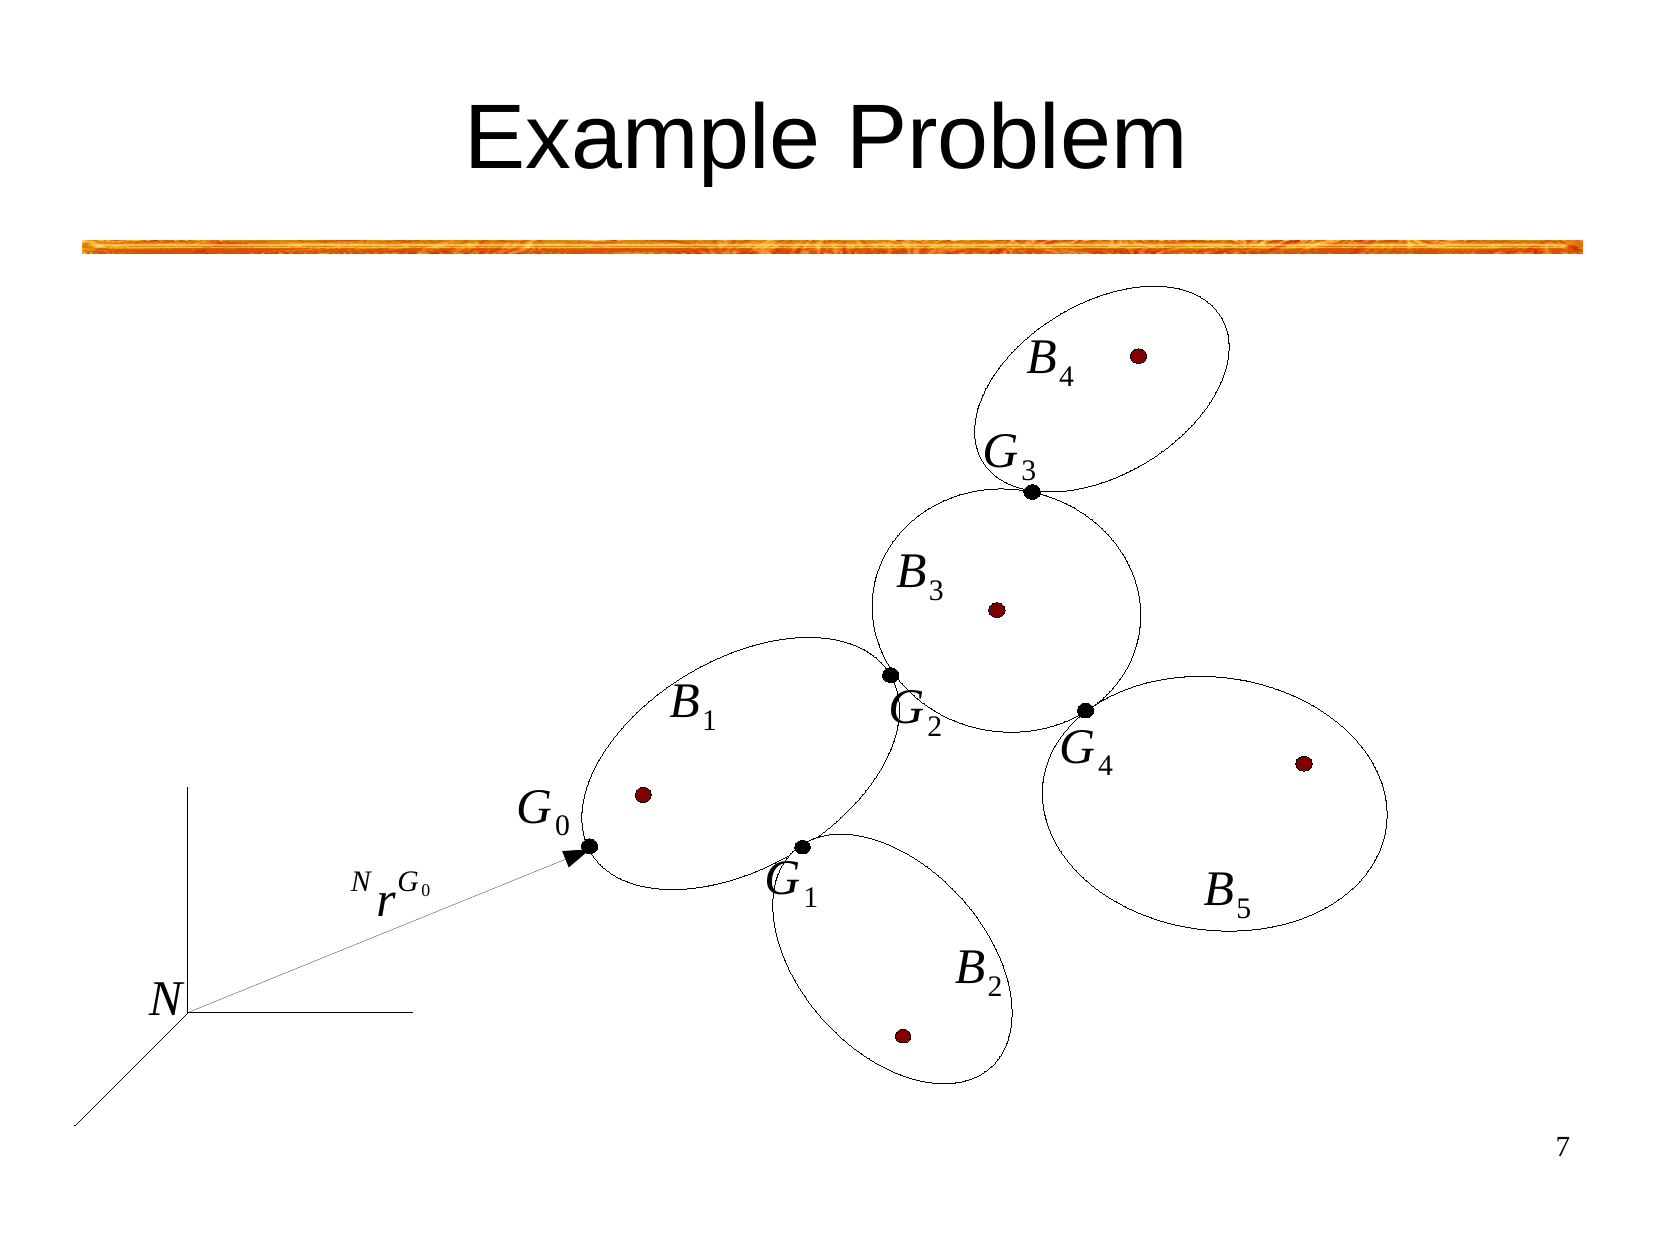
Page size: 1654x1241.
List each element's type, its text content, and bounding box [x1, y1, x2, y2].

chart [886, 544, 950, 607]
title Example Problem [82, 49, 1571, 226]
text_box N [133, 963, 197, 1034]
chart [882, 679, 949, 743]
chart [758, 850, 824, 914]
chart [976, 423, 1042, 487]
chart [1052, 719, 1120, 782]
chart [945, 939, 1009, 1003]
chart [1016, 330, 1081, 393]
chart [510, 780, 576, 843]
picture [82, 240, 1583, 254]
text_box [581, 286, 1388, 1084]
chart [659, 674, 723, 737]
chart [341, 863, 436, 927]
chart [1194, 861, 1257, 925]
